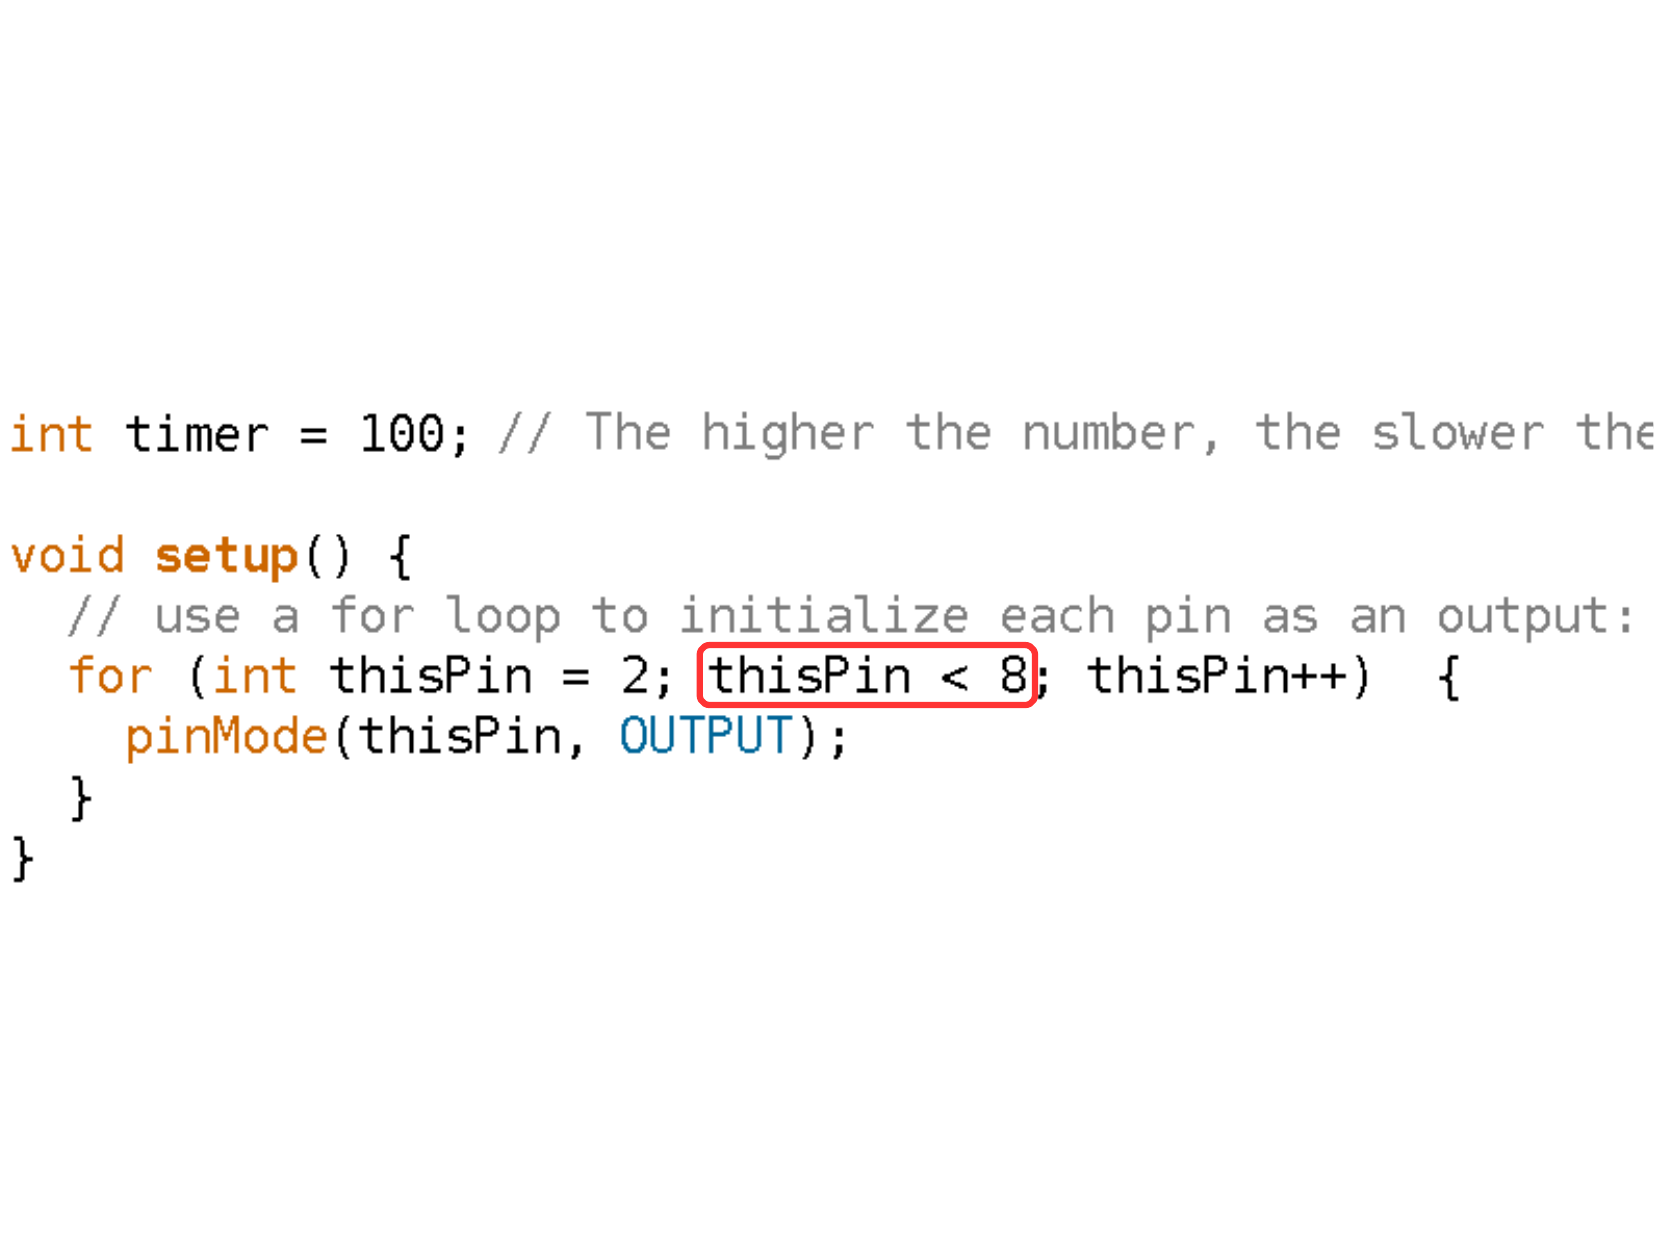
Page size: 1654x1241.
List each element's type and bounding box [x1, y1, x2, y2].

picture [0, 404, 1654, 893]
